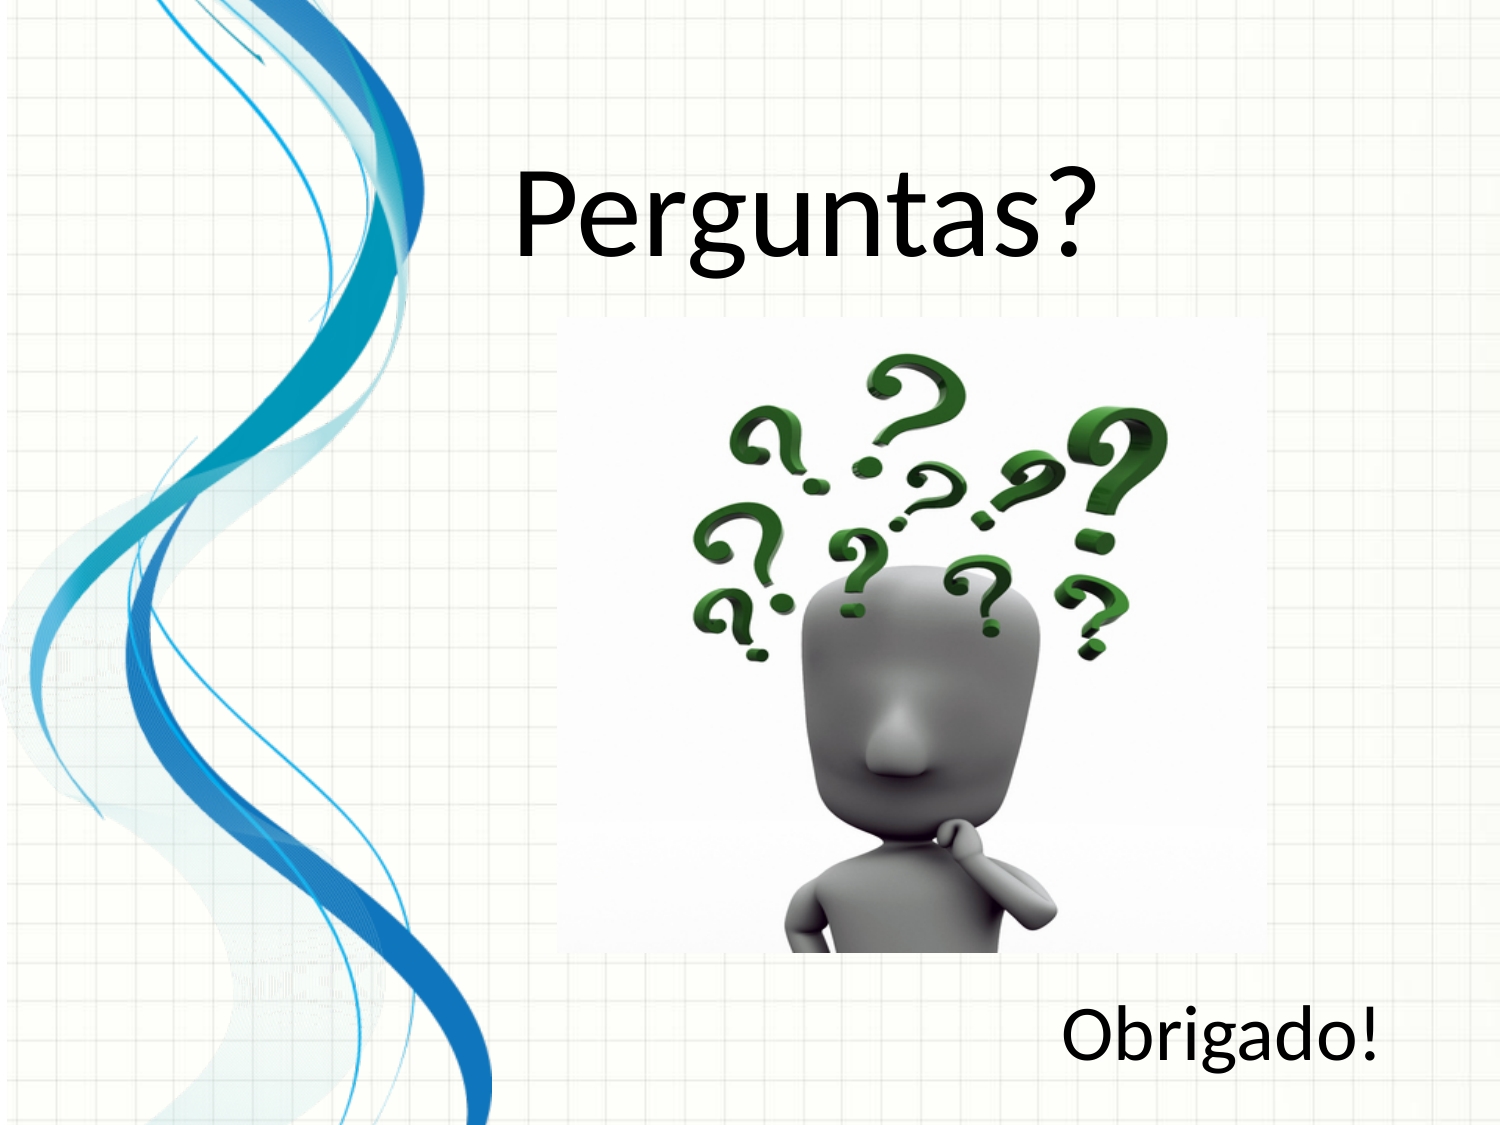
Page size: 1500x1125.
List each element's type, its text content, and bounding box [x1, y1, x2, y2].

picture [0, 0, 1500, 1125]
text_box Perguntas? Obrigado! [496, 150, 1399, 1090]
